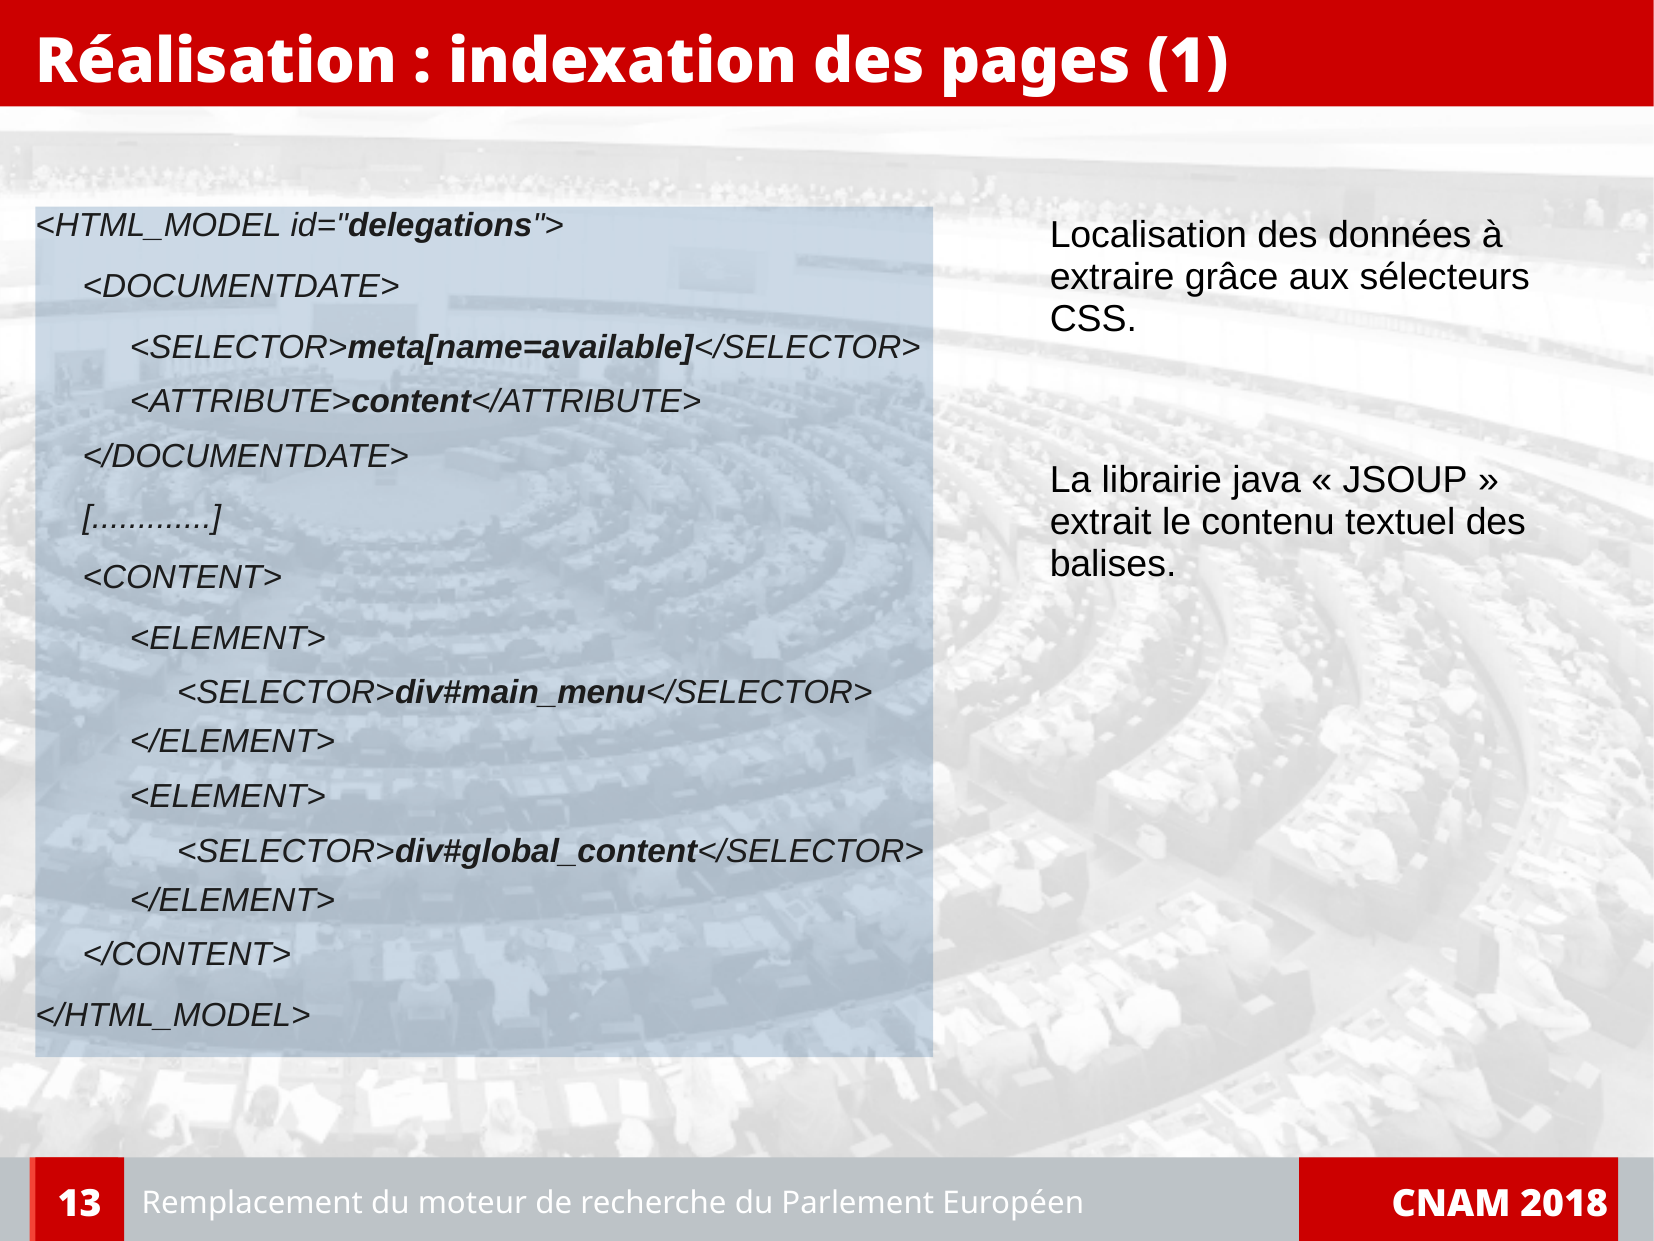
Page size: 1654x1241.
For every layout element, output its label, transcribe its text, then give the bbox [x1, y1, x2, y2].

title Réalisation : indexation des pages (1) [35, 0, 1571, 101]
picture [0, 107, 1654, 1157]
list <HTML_MODEL id="delegations"> <DOCUMENTDATE> <SELECTOR>meta[name=available]</SELECTOR> <ATTRIBUTE>content</ATTRIBUTE> </DOCUMENTDATE> [.............] <CONTENT> <ELEMENT> <SELECTOR>div#main_menu</SELECTOR> </ELEMENT> <ELEMENT> <SELECTOR>div#global_content</SELECTOR> </ELEMENT> </CONTENT> </HTML_MODEL> [35, 206, 934, 1058]
text_box Localisation des données à extraire grâce aux sélecteurs CSS. La librairie java « JSOUP » extrait le contenu textuel des balises. [1035, 205, 1548, 592]
